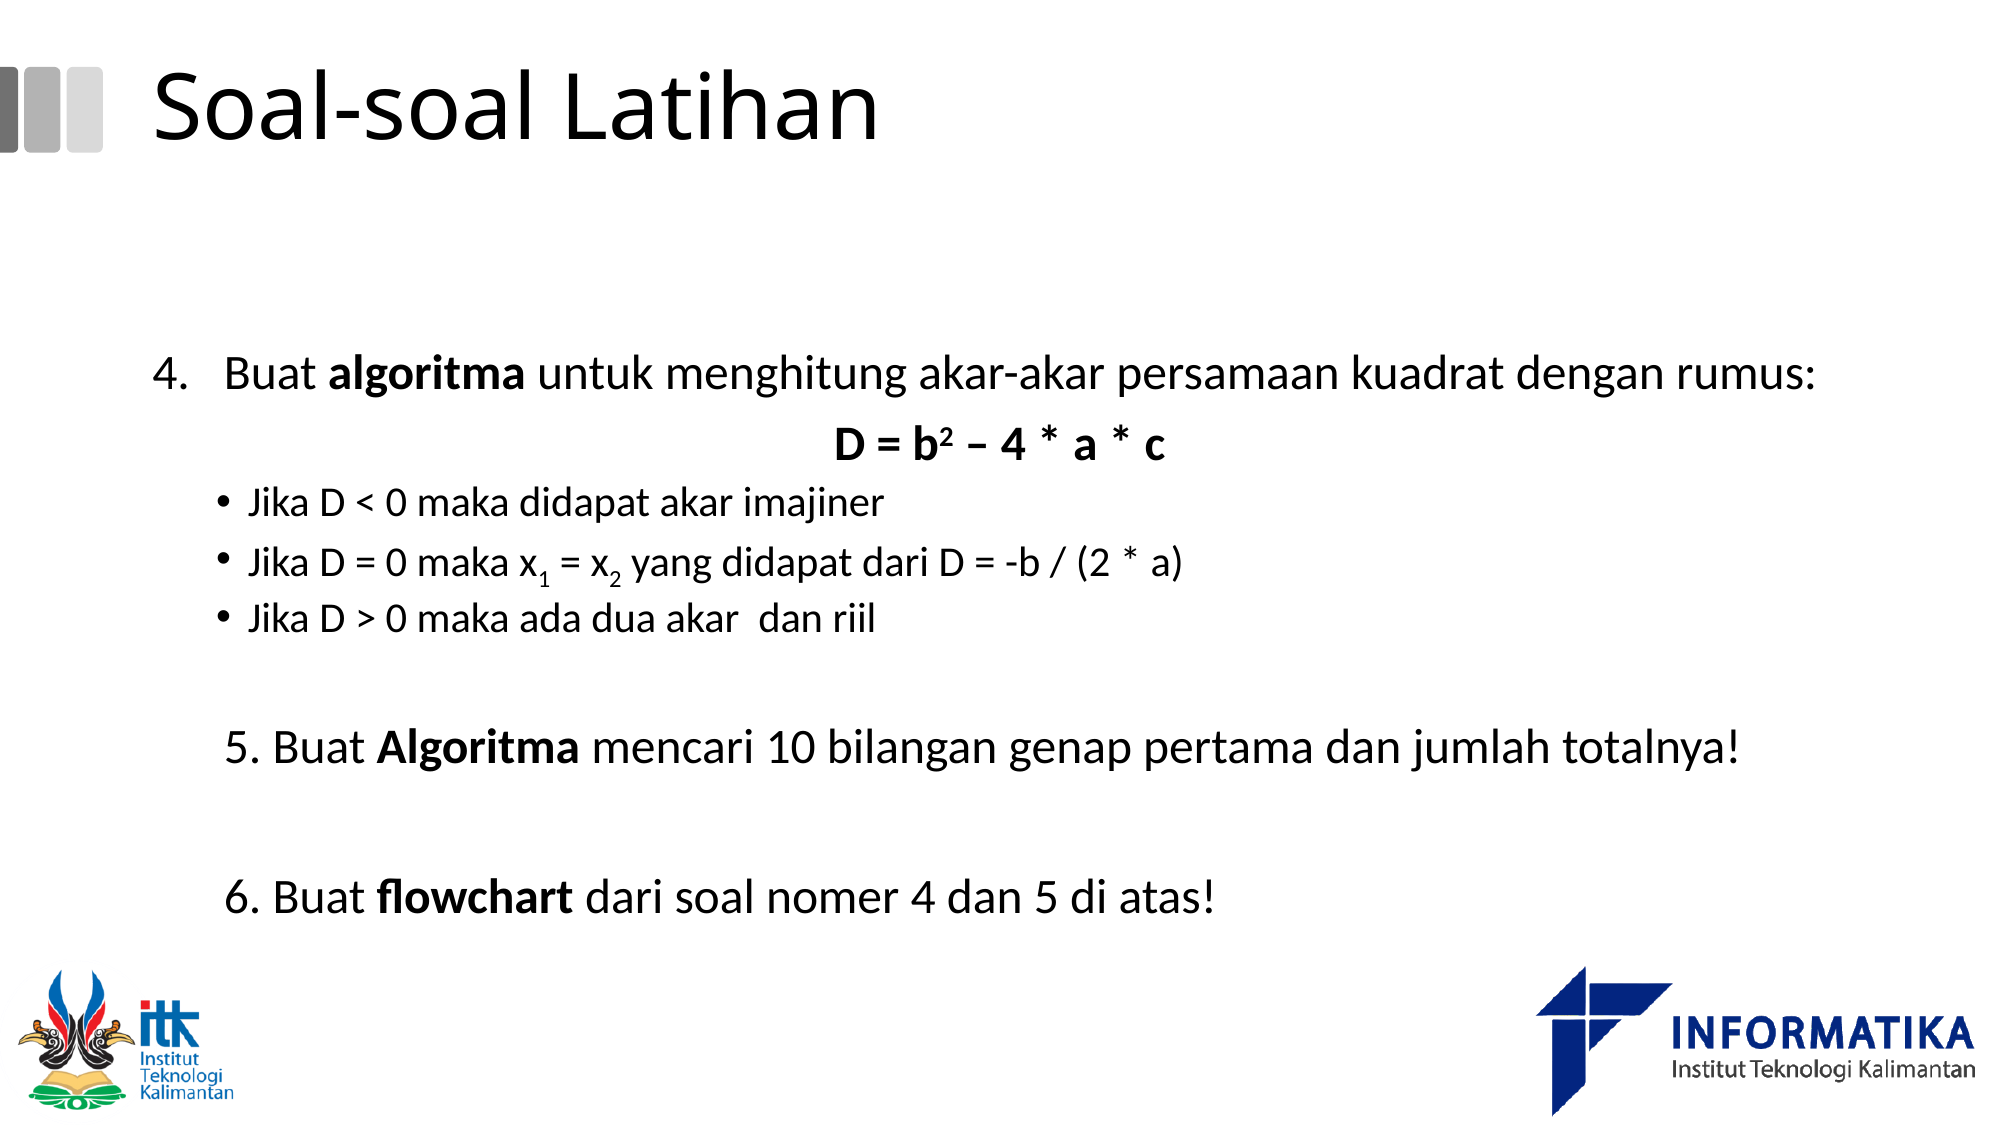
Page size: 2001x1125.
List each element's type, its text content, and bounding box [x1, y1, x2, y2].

title Soal-soal Latihan [137, 1, 1863, 219]
picture [1534, 965, 1976, 1118]
picture [0, 935, 252, 1125]
list Buat algoritma untuk menghitung akar-akar persamaan kuadrat dengan rumus: D = b2 – 4 * a * c Jika D < 0 maka didapat akar imajiner Jika D = 0 maka x1 = x2 yang didapat dari D = -b / (2 * a) Jika D > 0 maka ada dua akar dan riil 5. Buat Algoritma mencari 10 bilangan genap pertama dan jumlah totalnya! 6. Buat flowchart dari soal nomer 4 dan 5 di atas! [137, 262, 1863, 977]
